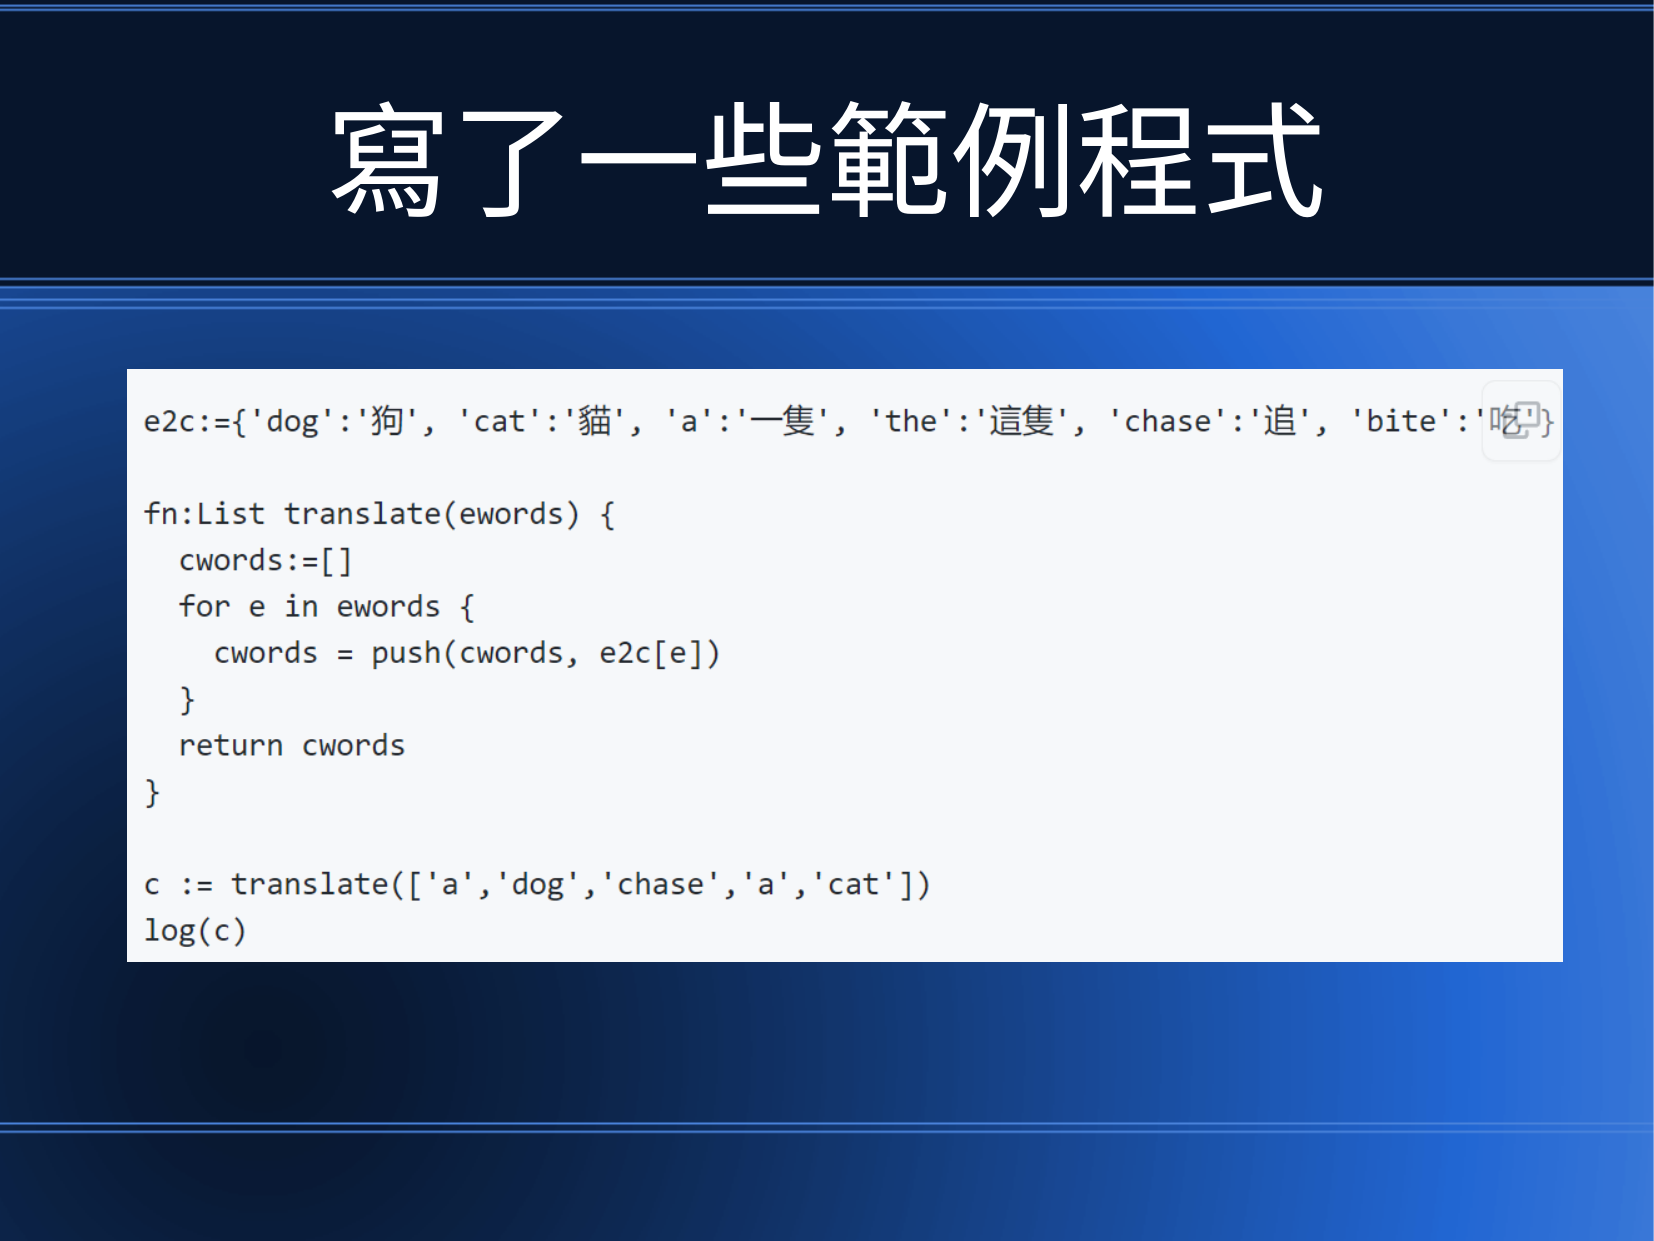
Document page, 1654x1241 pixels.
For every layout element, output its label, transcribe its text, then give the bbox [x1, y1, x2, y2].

title 寫了一些範例程式 [82, 49, 1571, 257]
picture [0, 0, 1654, 1241]
